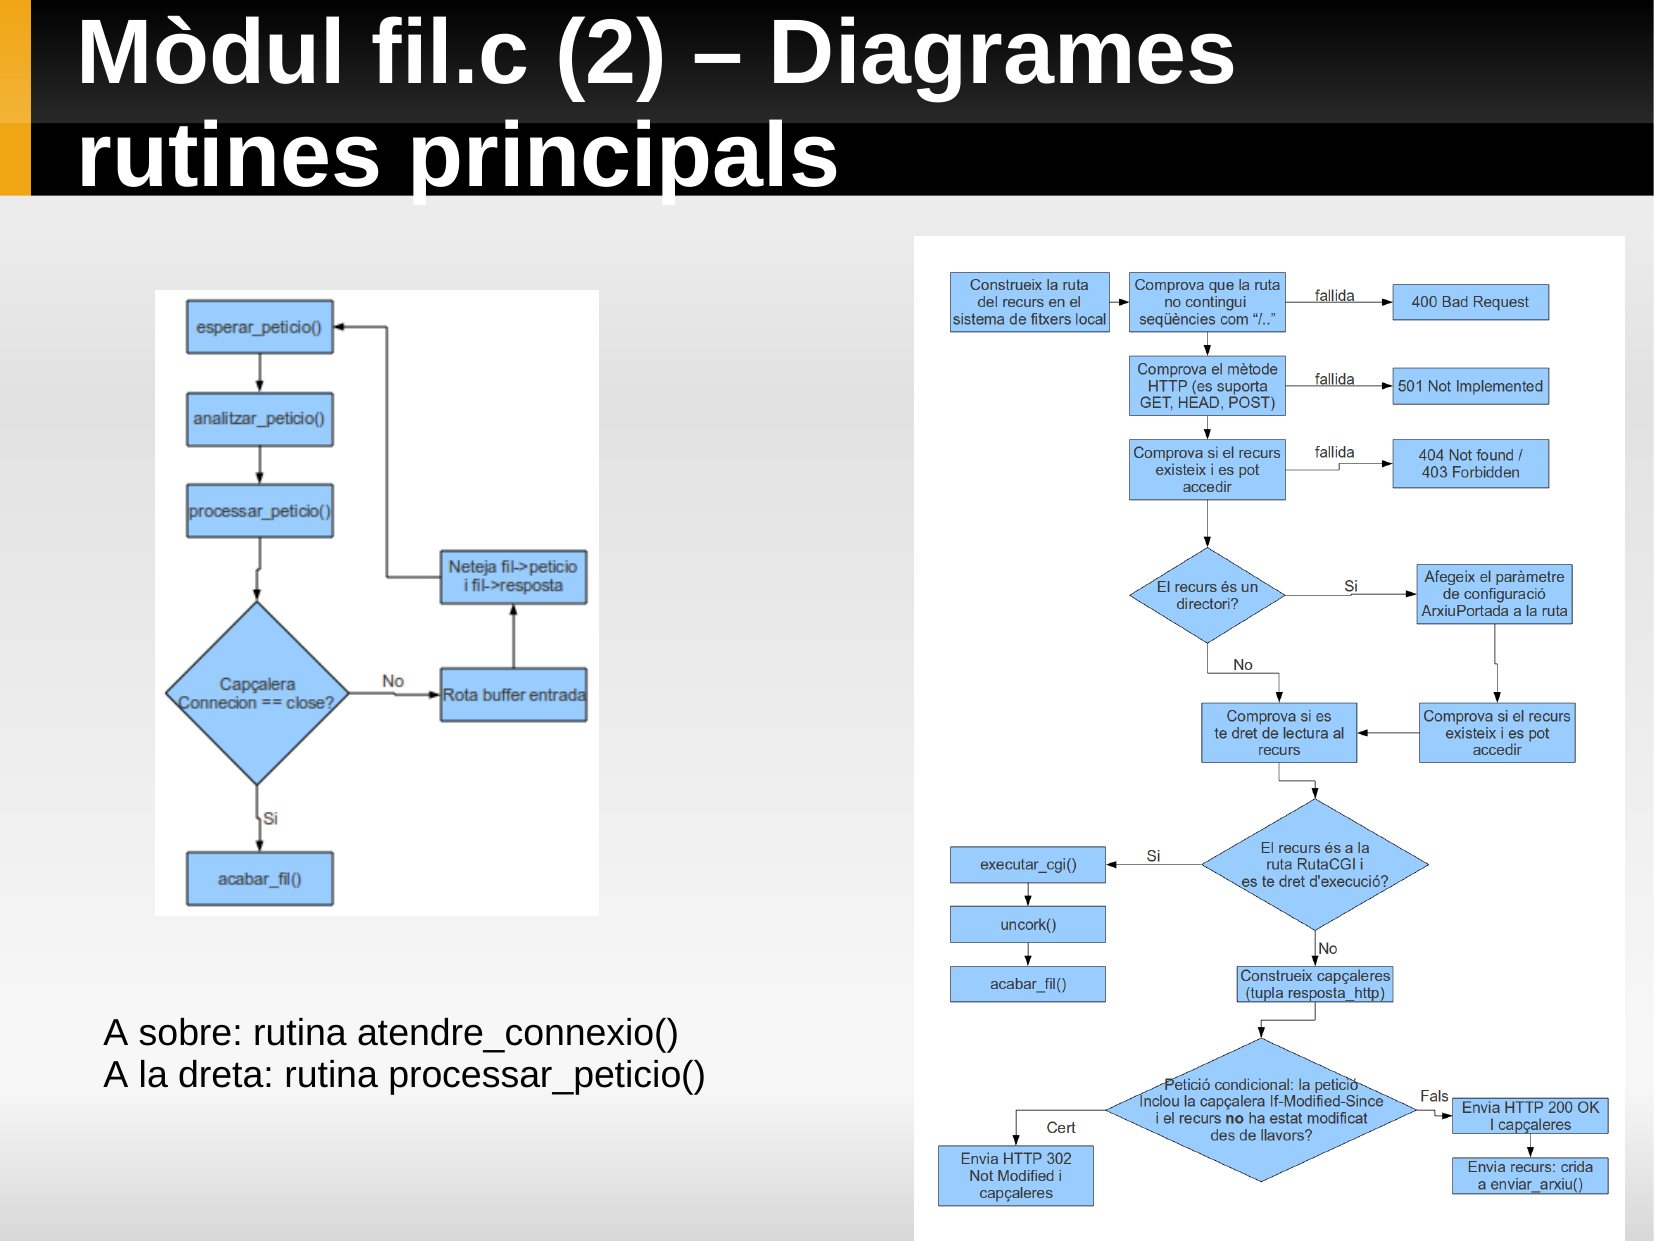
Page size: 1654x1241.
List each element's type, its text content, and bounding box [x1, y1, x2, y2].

text_box A sobre: rutina atendre_connexio() A la dreta: rutina processar_peticio() [88, 1003, 857, 1103]
title Mòdul fil.c (2) – Diagrames rutines principals [76, 0, 1565, 208]
picture [0, 0, 1654, 1241]
